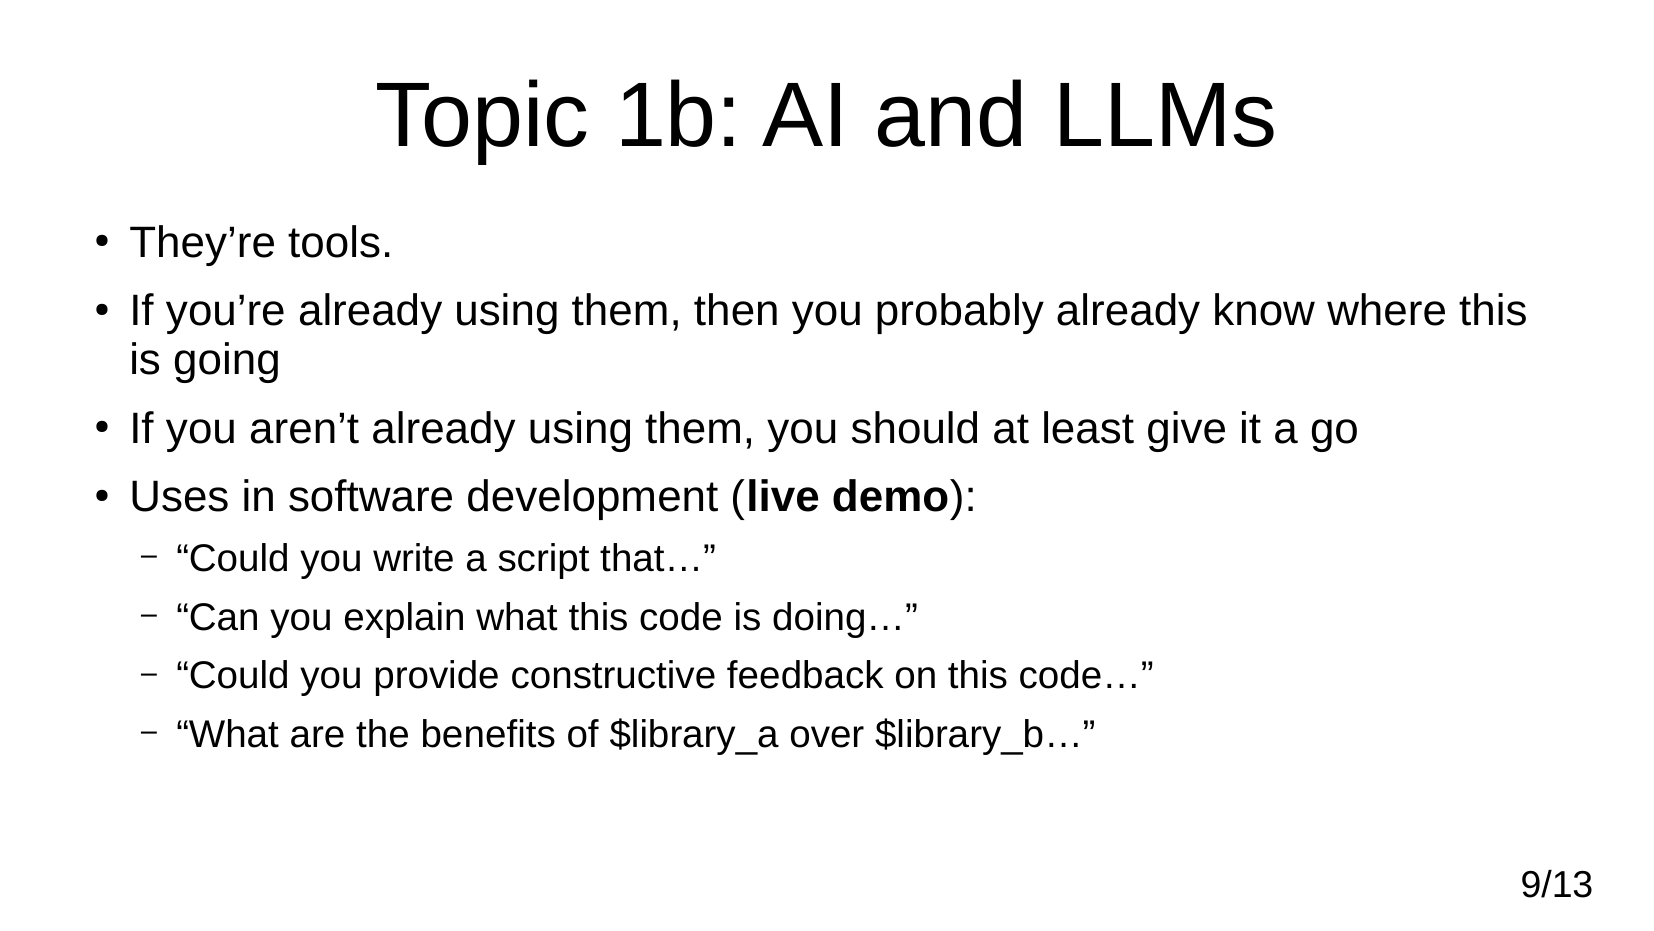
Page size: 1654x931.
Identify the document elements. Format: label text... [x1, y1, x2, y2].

text_box <number>/13 [1505, 856, 1625, 914]
title Topic 1b: AI and LLMs [82, 37, 1571, 193]
list They’re tools. If you’re already using them, then you probably already know where this is going If you aren’t already using them, you should at least give it a go Uses in software development (live demo): “Could you write a script that…” “Can you explain what this code is doing…” “Could you provide constructive feedback on this code…” “What are the benefits of $library_a over $library_b…” [82, 217, 1571, 758]
